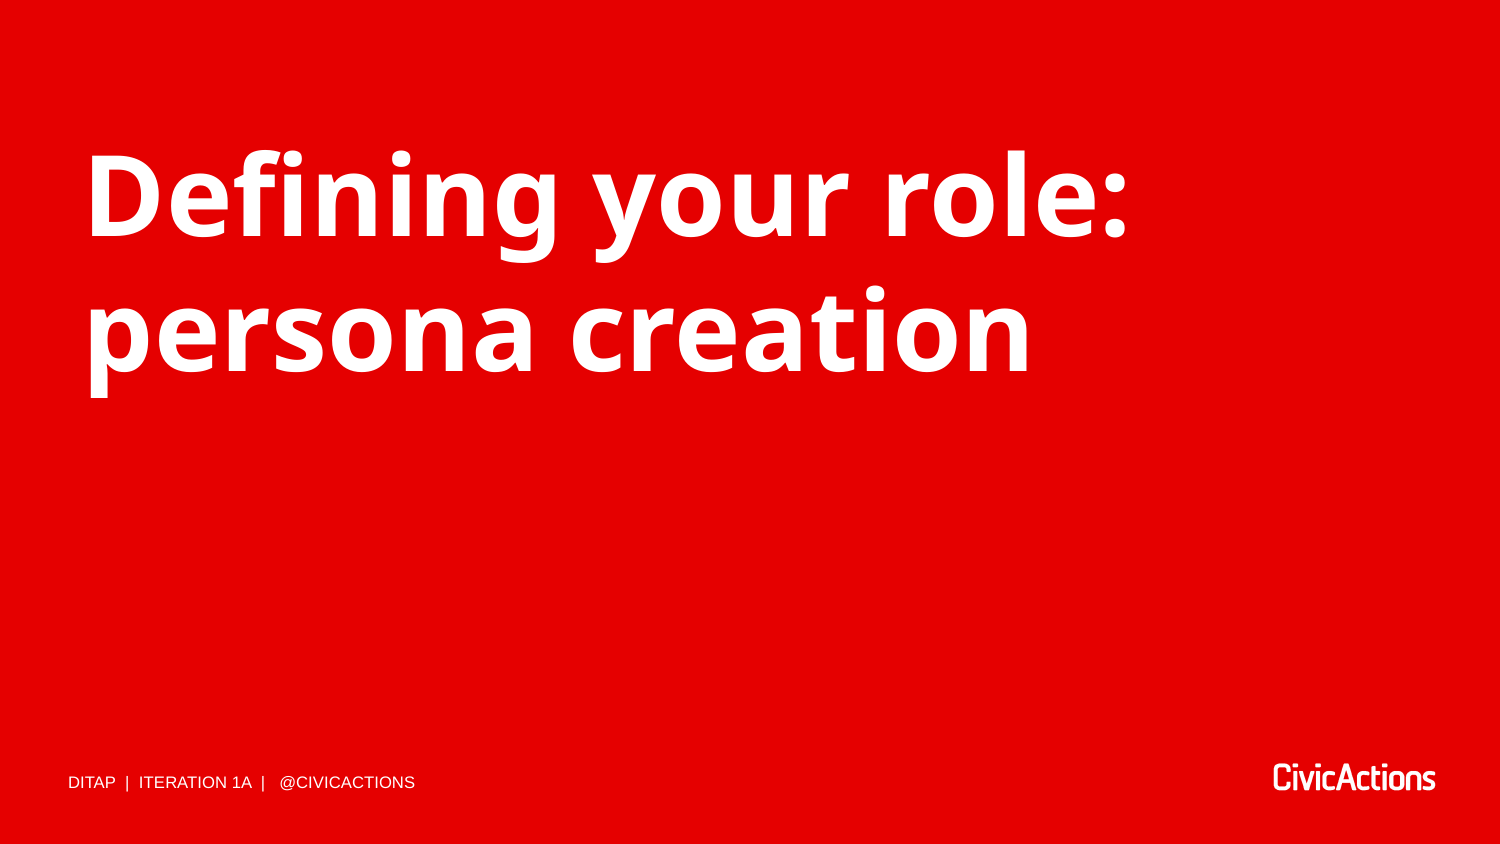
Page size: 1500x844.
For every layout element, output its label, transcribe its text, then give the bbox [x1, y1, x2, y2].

picture [1271, 758, 1438, 795]
title Defining your role: persona creation [73, 114, 1354, 470]
